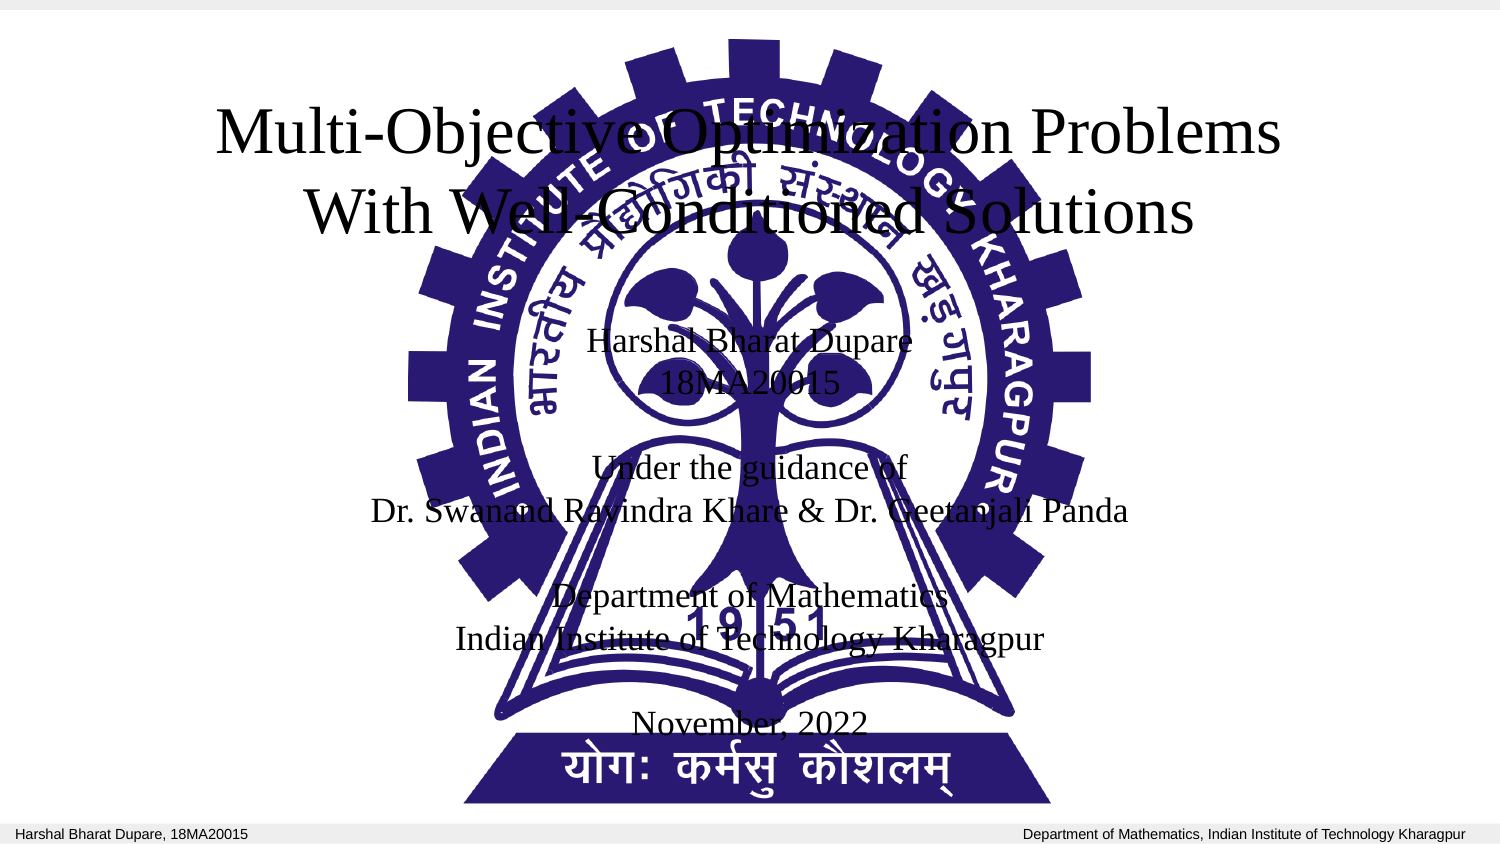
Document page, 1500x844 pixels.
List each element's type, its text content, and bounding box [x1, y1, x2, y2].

text_box Harshal Bharat Dupare 18MA20015 Under the guidance of Dr. Swanand Ravindra Khare & Dr. Geetanjali Panda Department of Mathematics Indian Institute of Technology Kharagpur November, 2022 [267, 301, 1232, 758]
text_box [0, 0, 1500, 10]
picture [408, 262, 1092, 301]
text_box Multi-Objective Optimization Problems With Well-Conditioned Solutions [169, 71, 1331, 262]
text_box Harshal Bharat Dupare, 18MA20015 Department of Mathematics, Indian Institute of Technology Kharagpur [0, 823, 1500, 844]
picture [408, 758, 1092, 804]
picture [408, 39, 1092, 71]
